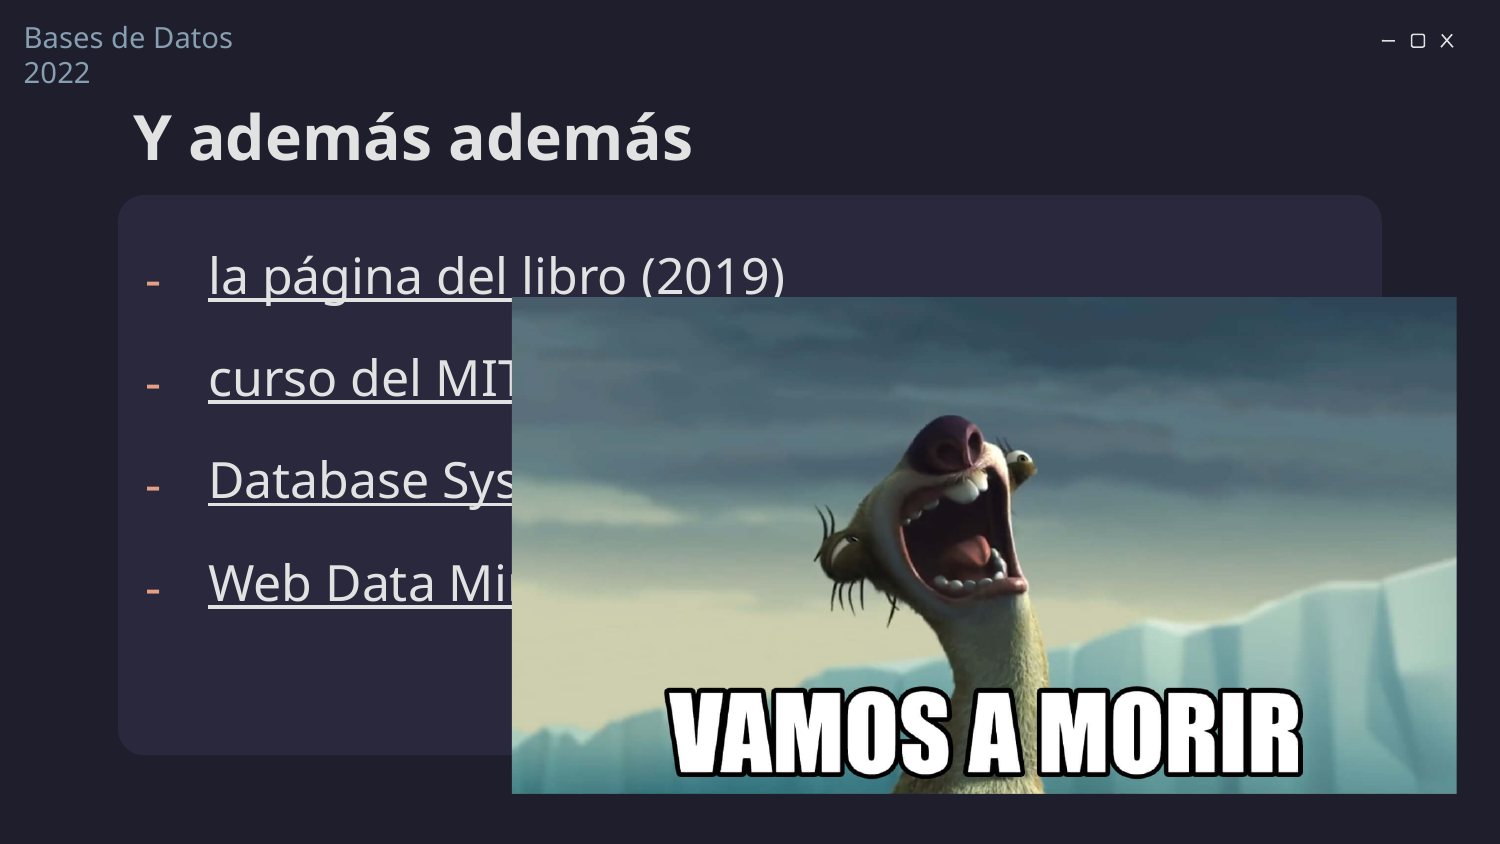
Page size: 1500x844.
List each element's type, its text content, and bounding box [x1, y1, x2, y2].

list la página del libro (2019) curso del MIT OCW (2010) Database Systems, Ullmann (2008) Web Data Mining, Bing Liu (2011) [118, 195, 1382, 750]
title Y además además [118, 88, 1382, 183]
picture [511, 297, 1457, 794]
